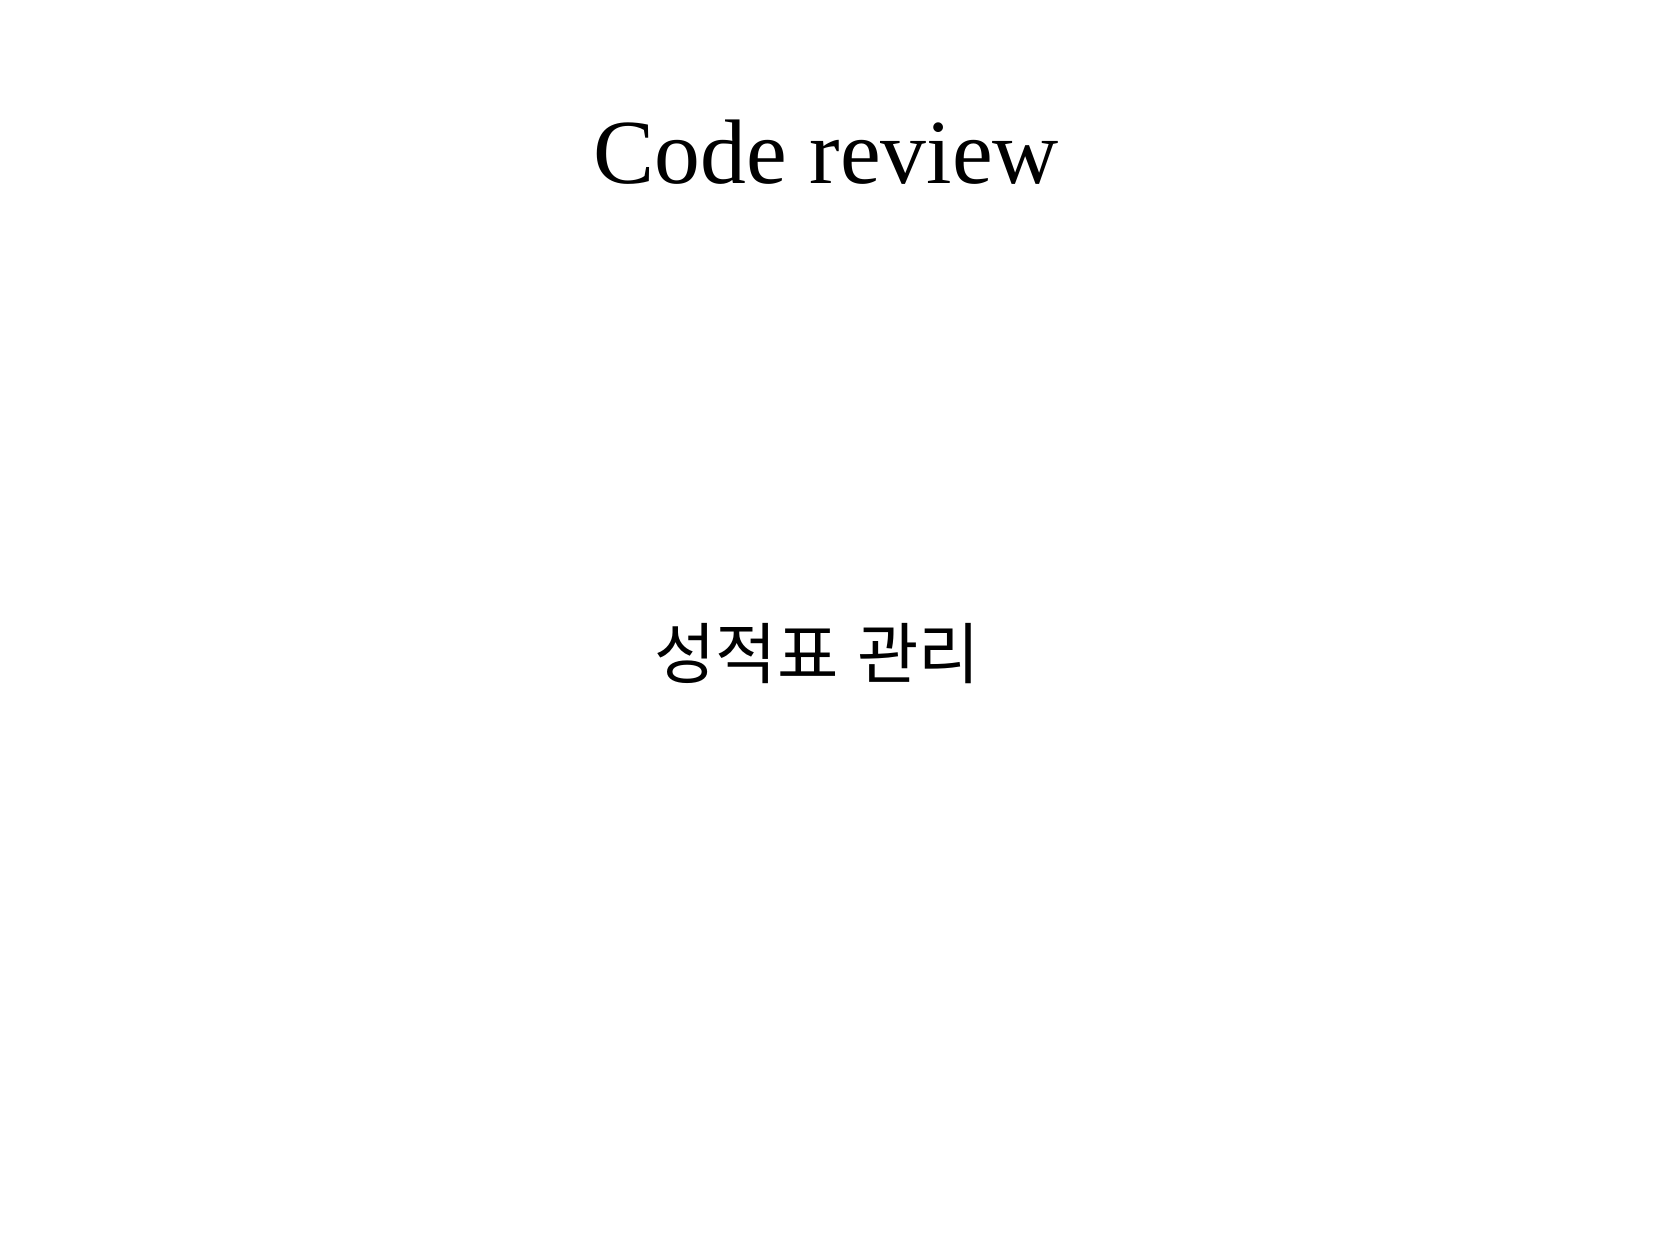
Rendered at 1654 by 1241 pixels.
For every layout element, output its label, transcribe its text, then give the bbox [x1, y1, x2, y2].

subtitle 성적표 관리 [82, 290, 1571, 1010]
title Code review [82, 49, 1571, 257]
